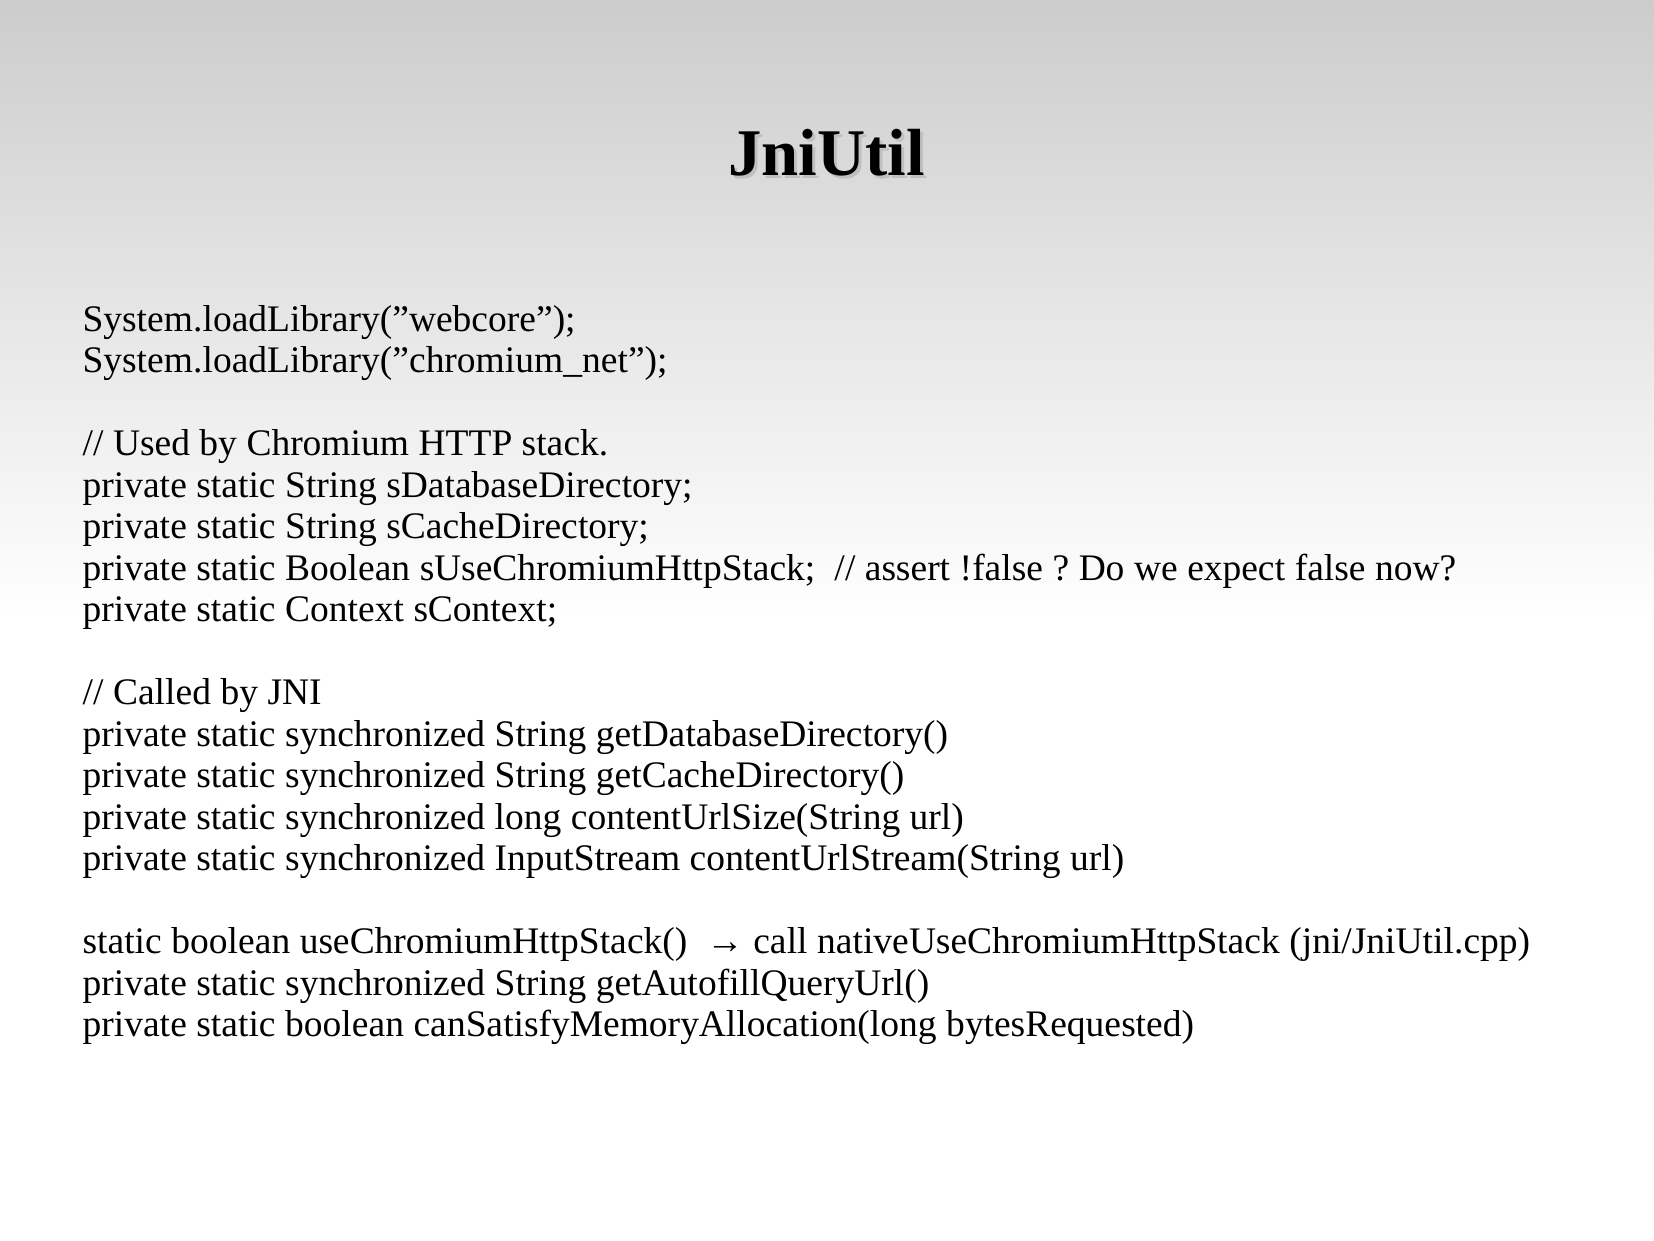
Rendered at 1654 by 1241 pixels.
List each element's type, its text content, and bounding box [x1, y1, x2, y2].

title JniUtil [82, 56, 1571, 250]
subtitle System.loadLibrary(”webcore”); System.loadLibrary(”chromium_net”); // Used by Chromium HTTP stack. private static String sDatabaseDirectory; private static String sCacheDirectory; private static Boolean sUseChromiumHttpStack; // assert !false ? Do we expect false now? private static Context sContext; // Called by JNI private static synchronized String getDatabaseDirectory() private static synchronized String getCacheDirectory() private static synchronized long contentUrlSize(String url) private static synchronized InputStream contentUrlStream(String url) static boolean useChromiumHttpStack() → call nativeUseChromiumHttpStack (jni/JniUtil.cpp) private static synchronized String getAutofillQueryUrl() private static boolean canSatisfyMemoryAllocation(long bytesRequested) [82, 297, 1571, 1102]
